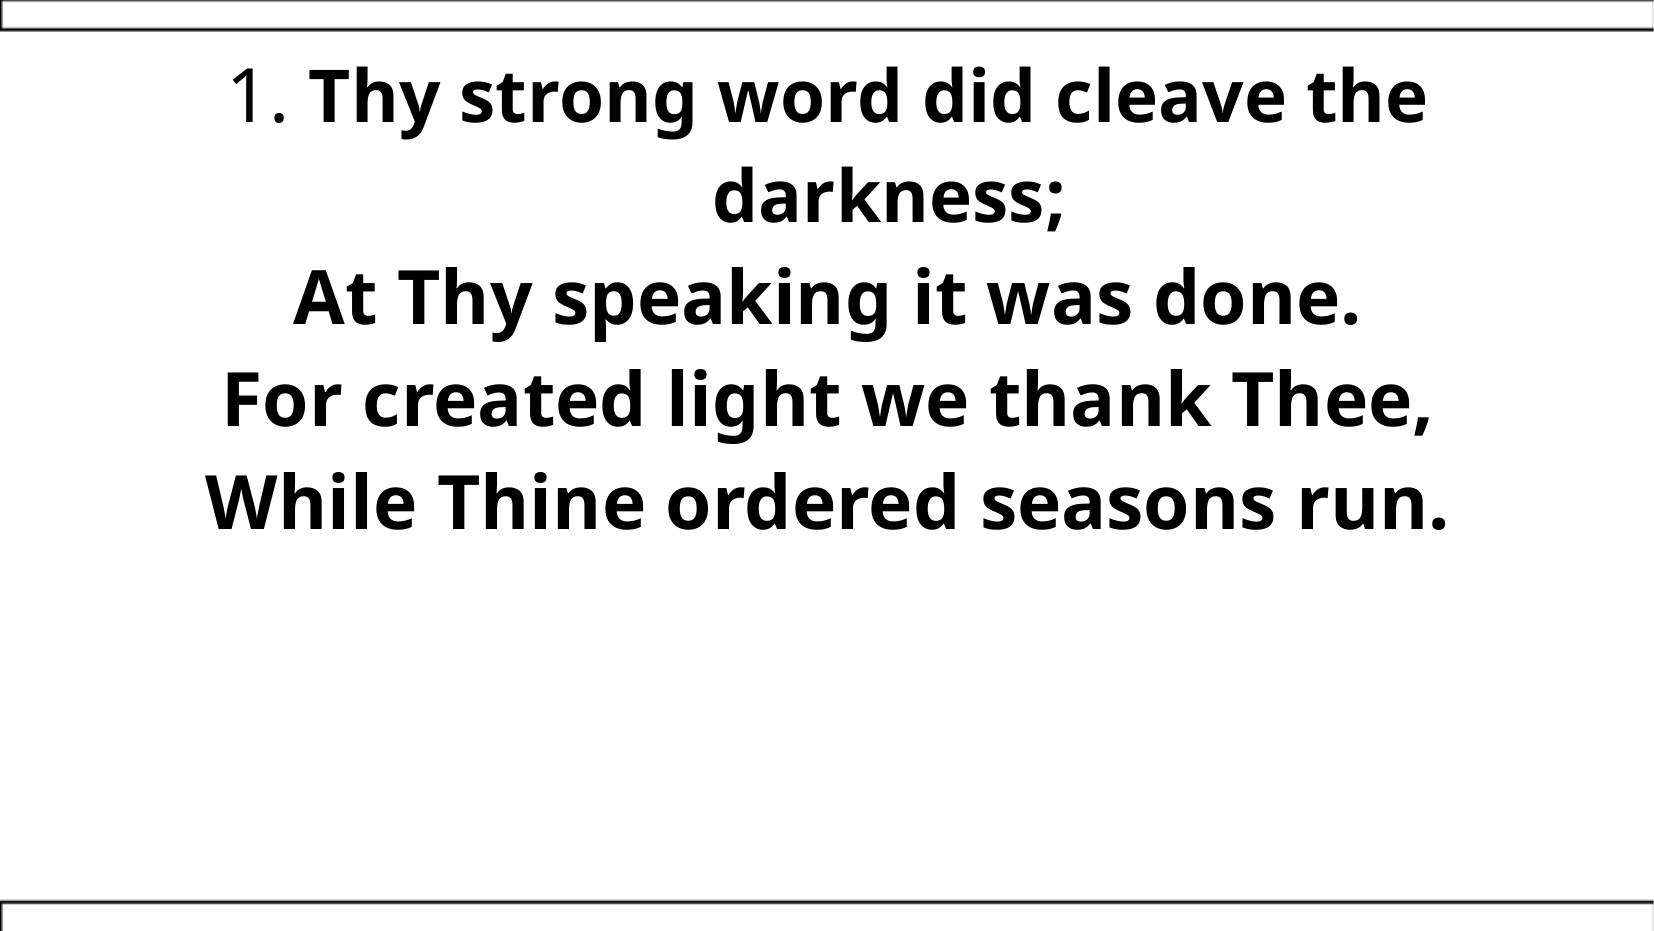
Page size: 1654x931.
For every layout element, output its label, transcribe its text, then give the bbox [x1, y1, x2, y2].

text_box 1. Thy strong word did cleave the darkness; At Thy speaking it was done. For created light we thank Thee, While Thine ordered seasons run. [70, 35, 1586, 471]
picture [0, 0, 1654, 931]
